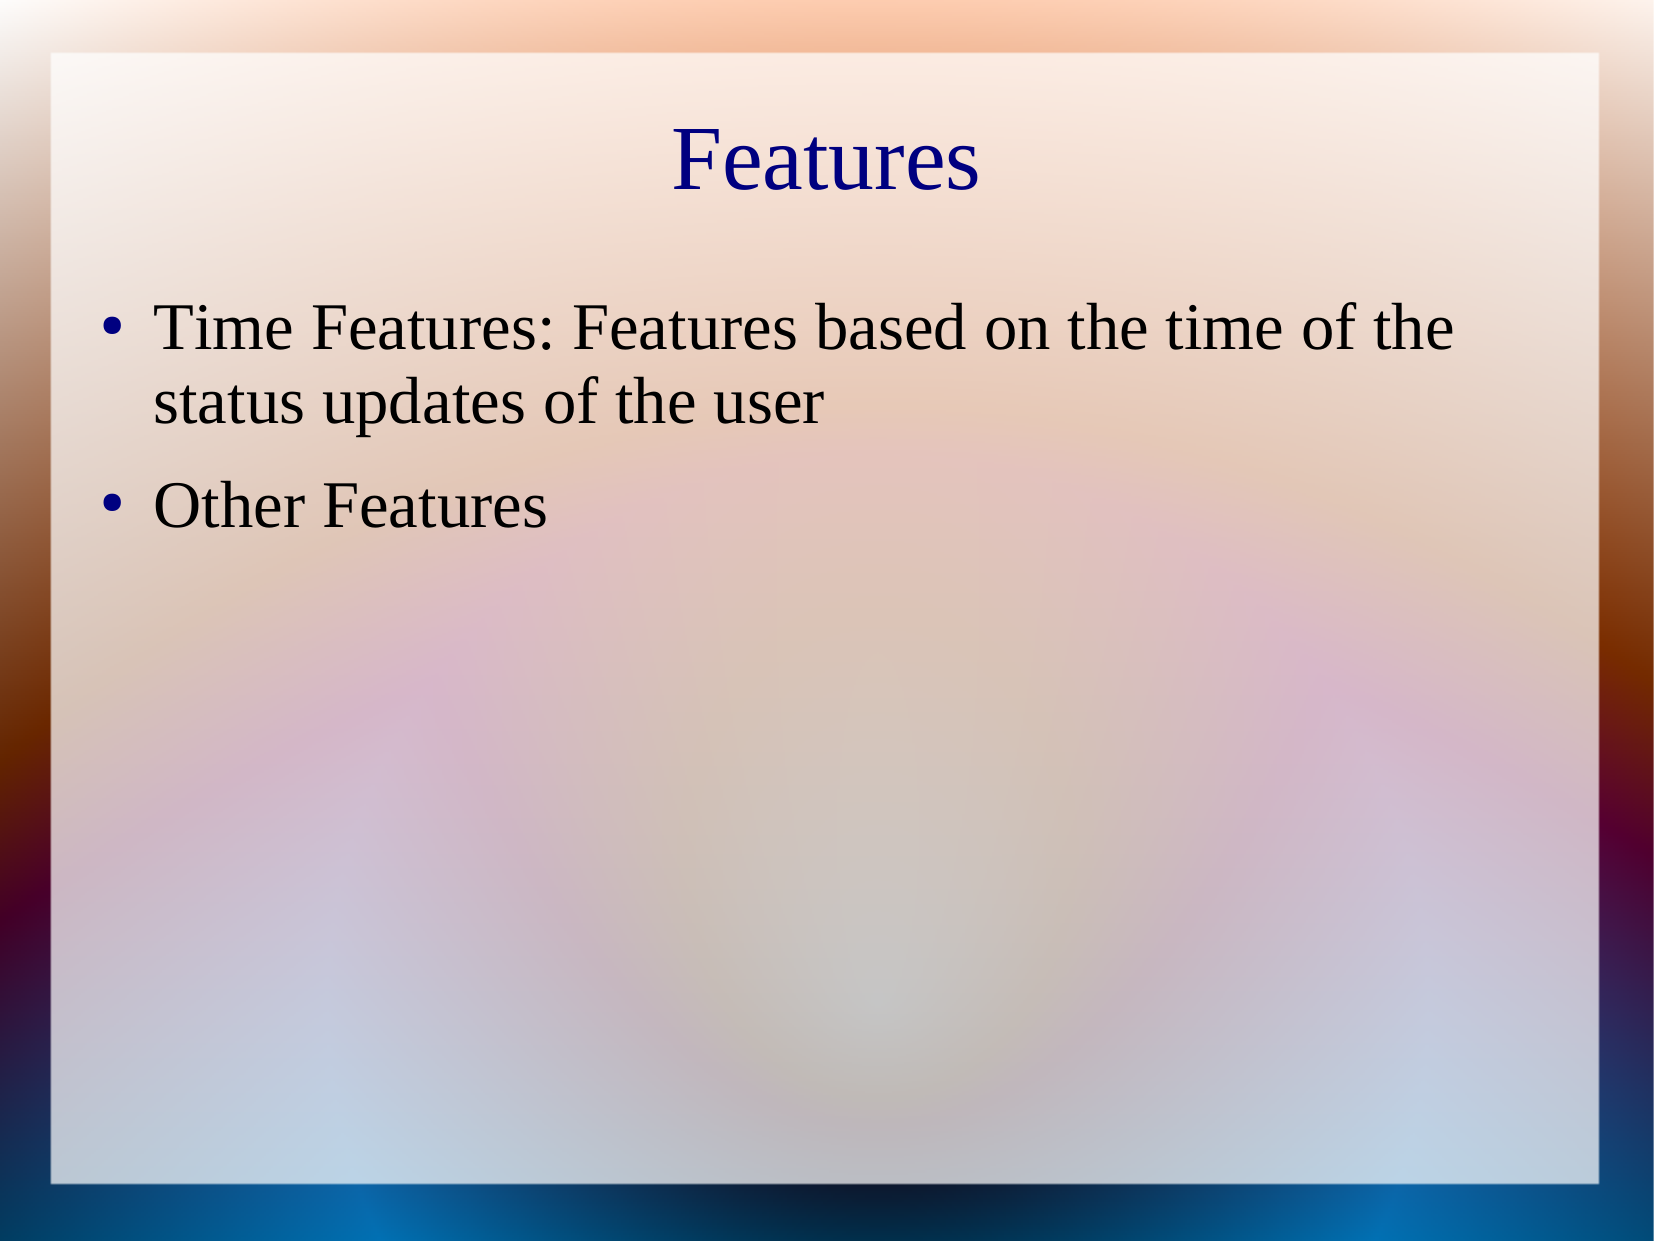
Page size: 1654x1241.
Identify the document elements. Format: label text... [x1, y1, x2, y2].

title Features [82, 55, 1571, 263]
list Time Features: Features based on the time of the status updates of the user Other Features [82, 290, 1571, 1010]
picture [0, 0, 1654, 1241]
